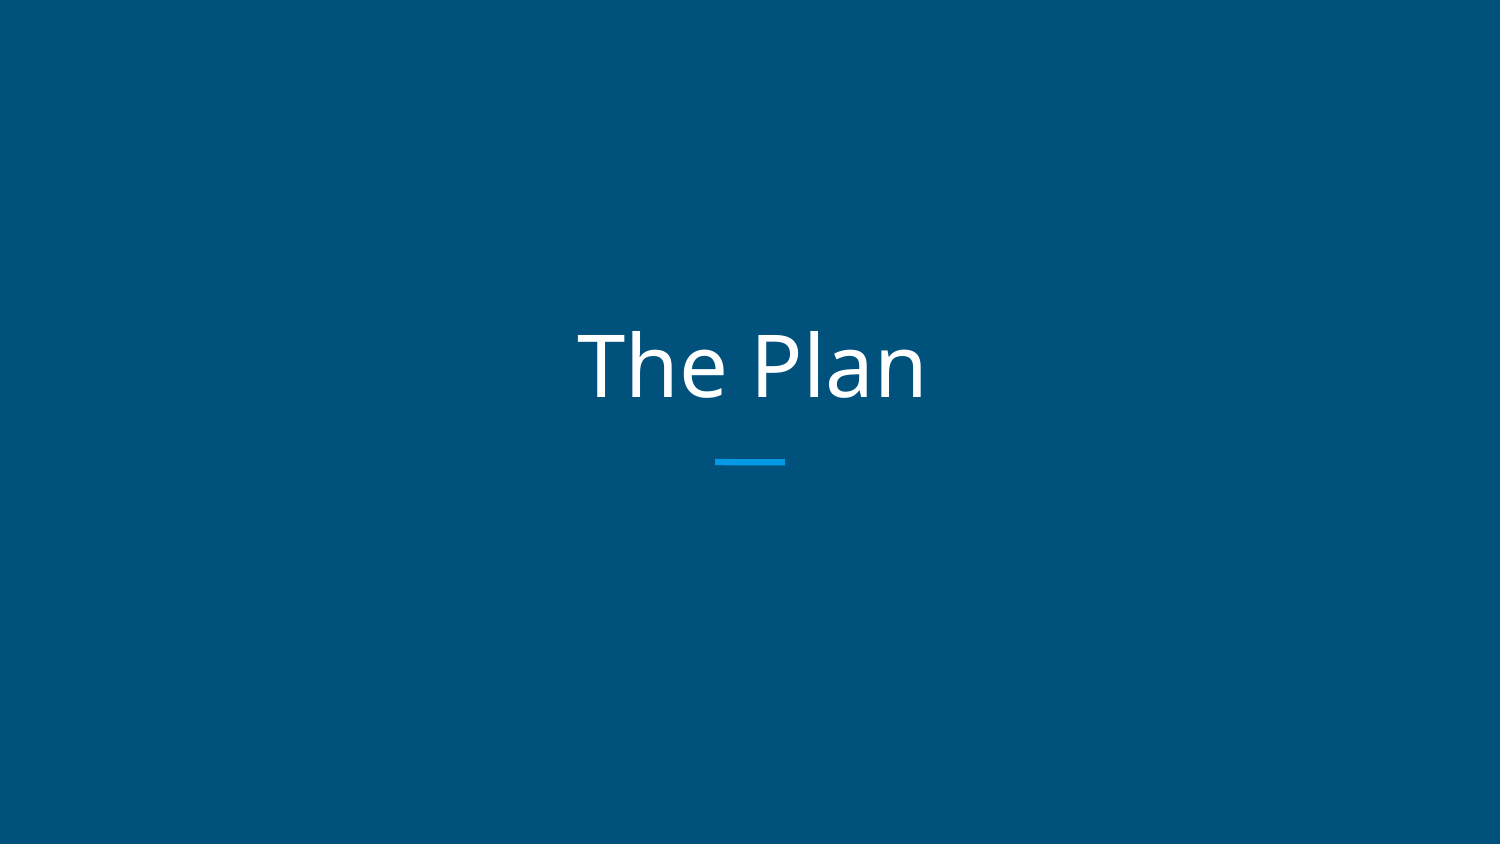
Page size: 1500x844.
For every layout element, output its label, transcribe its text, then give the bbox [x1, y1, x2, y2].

title The Plan [78, 289, 1428, 439]
